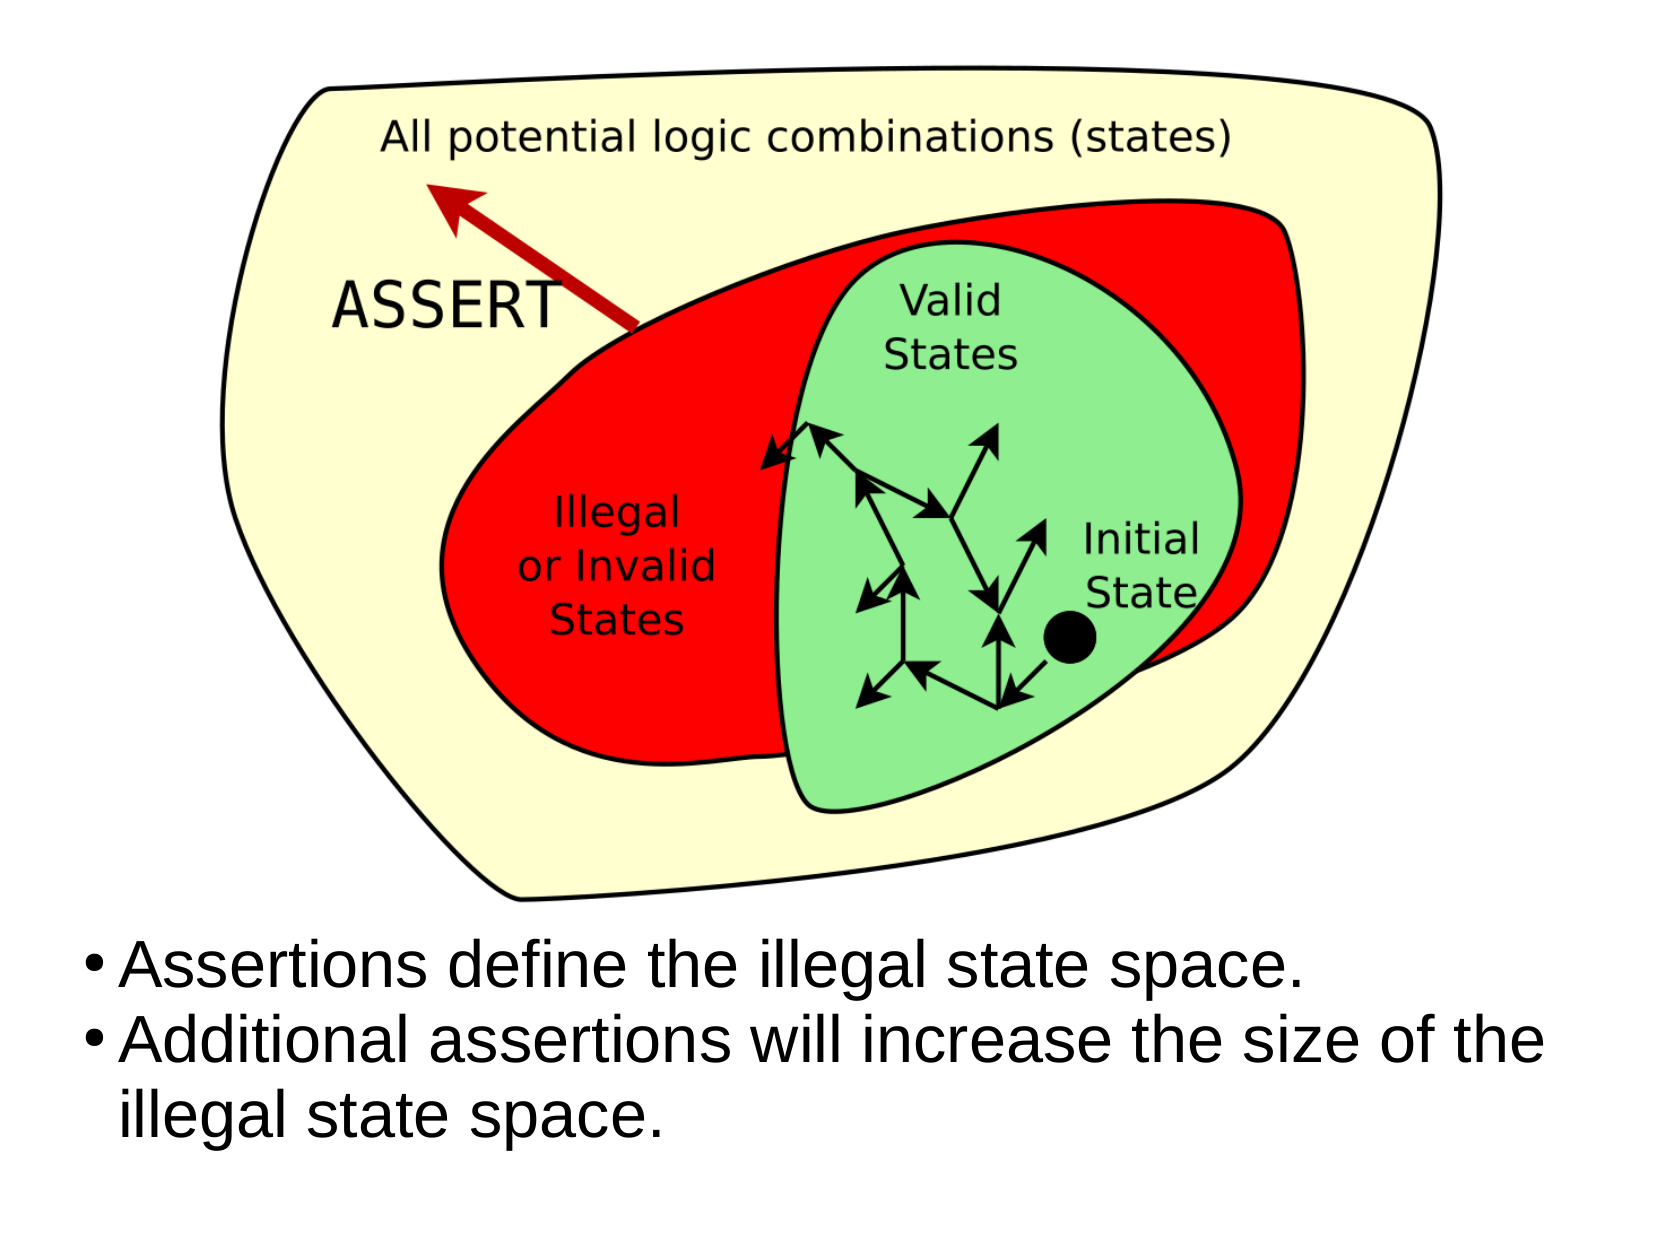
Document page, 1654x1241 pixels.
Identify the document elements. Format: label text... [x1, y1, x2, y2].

subtitle Assertions define the illegal state space. Additional assertions will increase the size of the illegal state space. [82, 885, 1571, 1193]
picture [165, 4, 1501, 885]
